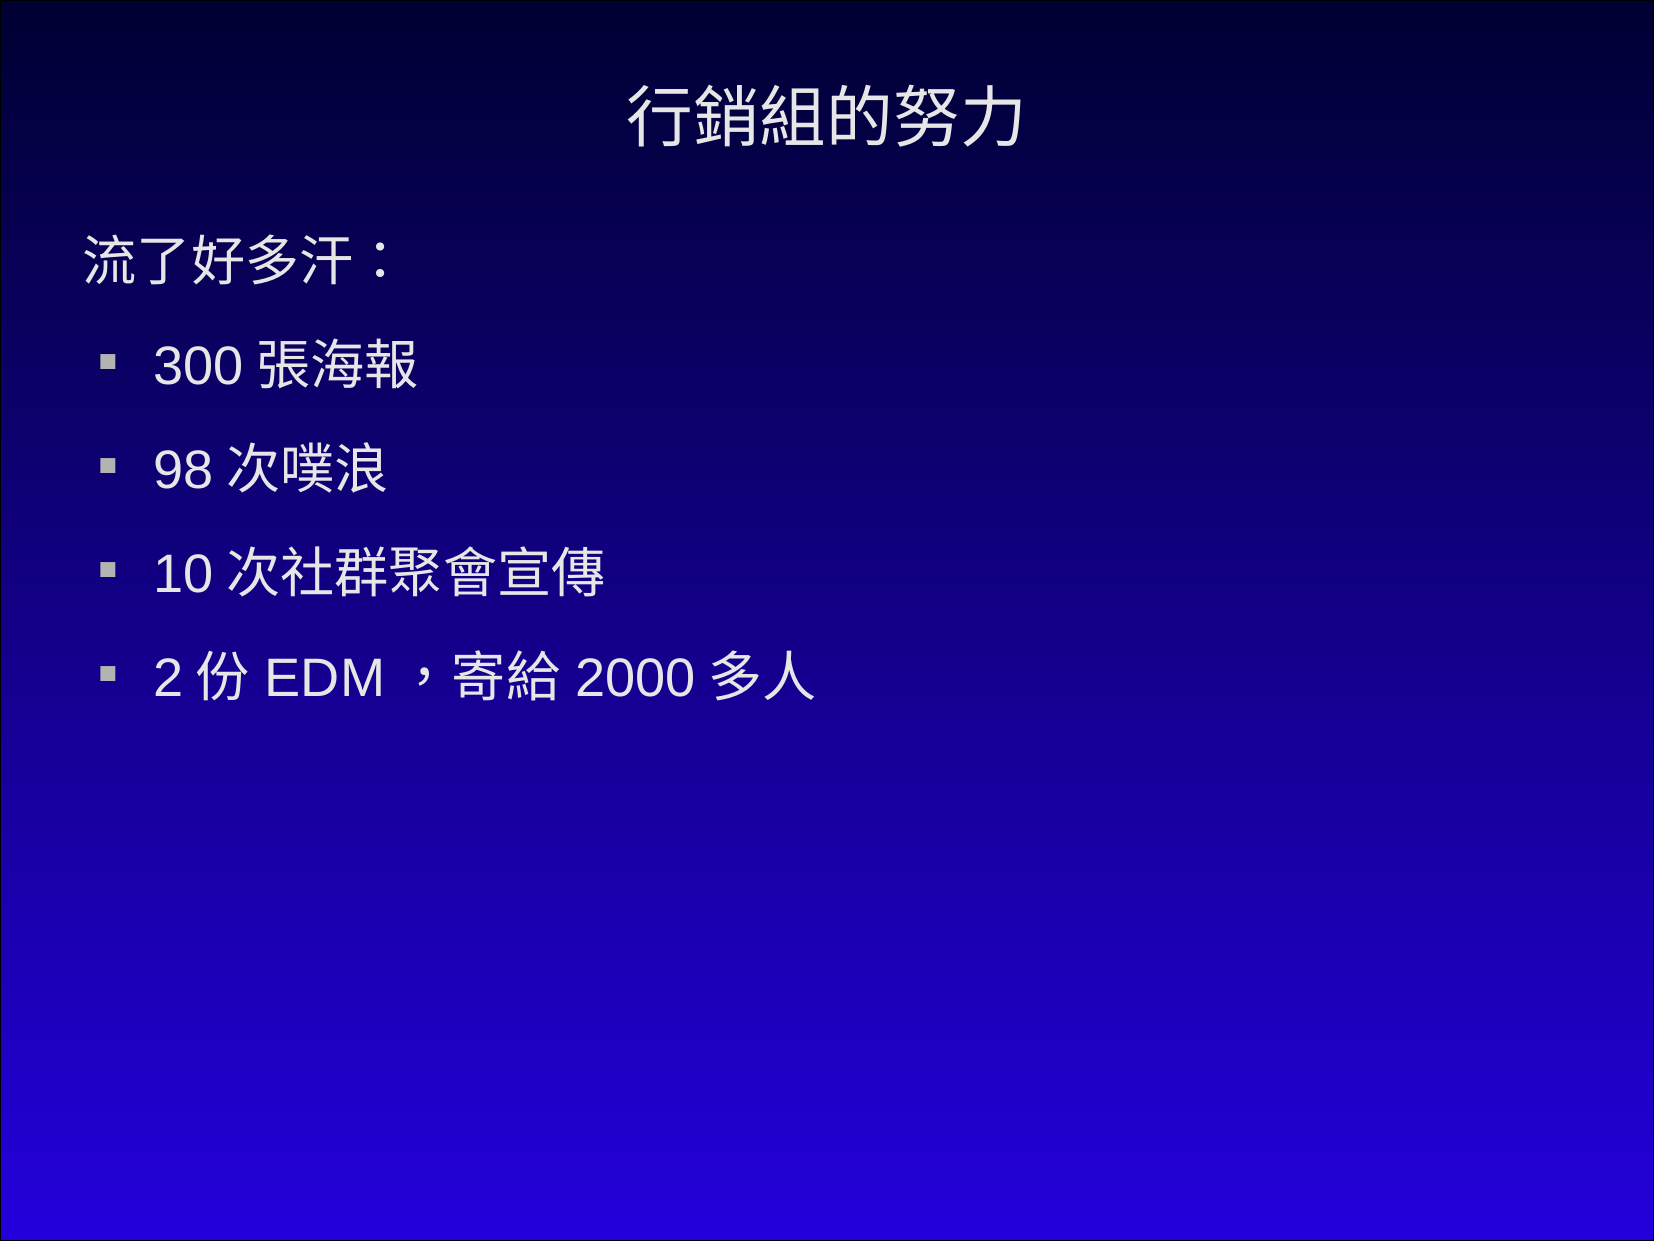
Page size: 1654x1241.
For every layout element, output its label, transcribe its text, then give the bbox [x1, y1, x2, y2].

list 流了好多汗： 300張海報 98次噗浪 10次社群聚會宣傳 2份EDM，寄給2000多人 [82, 222, 1571, 1094]
title 行銷組的努力 [82, 56, 1571, 175]
